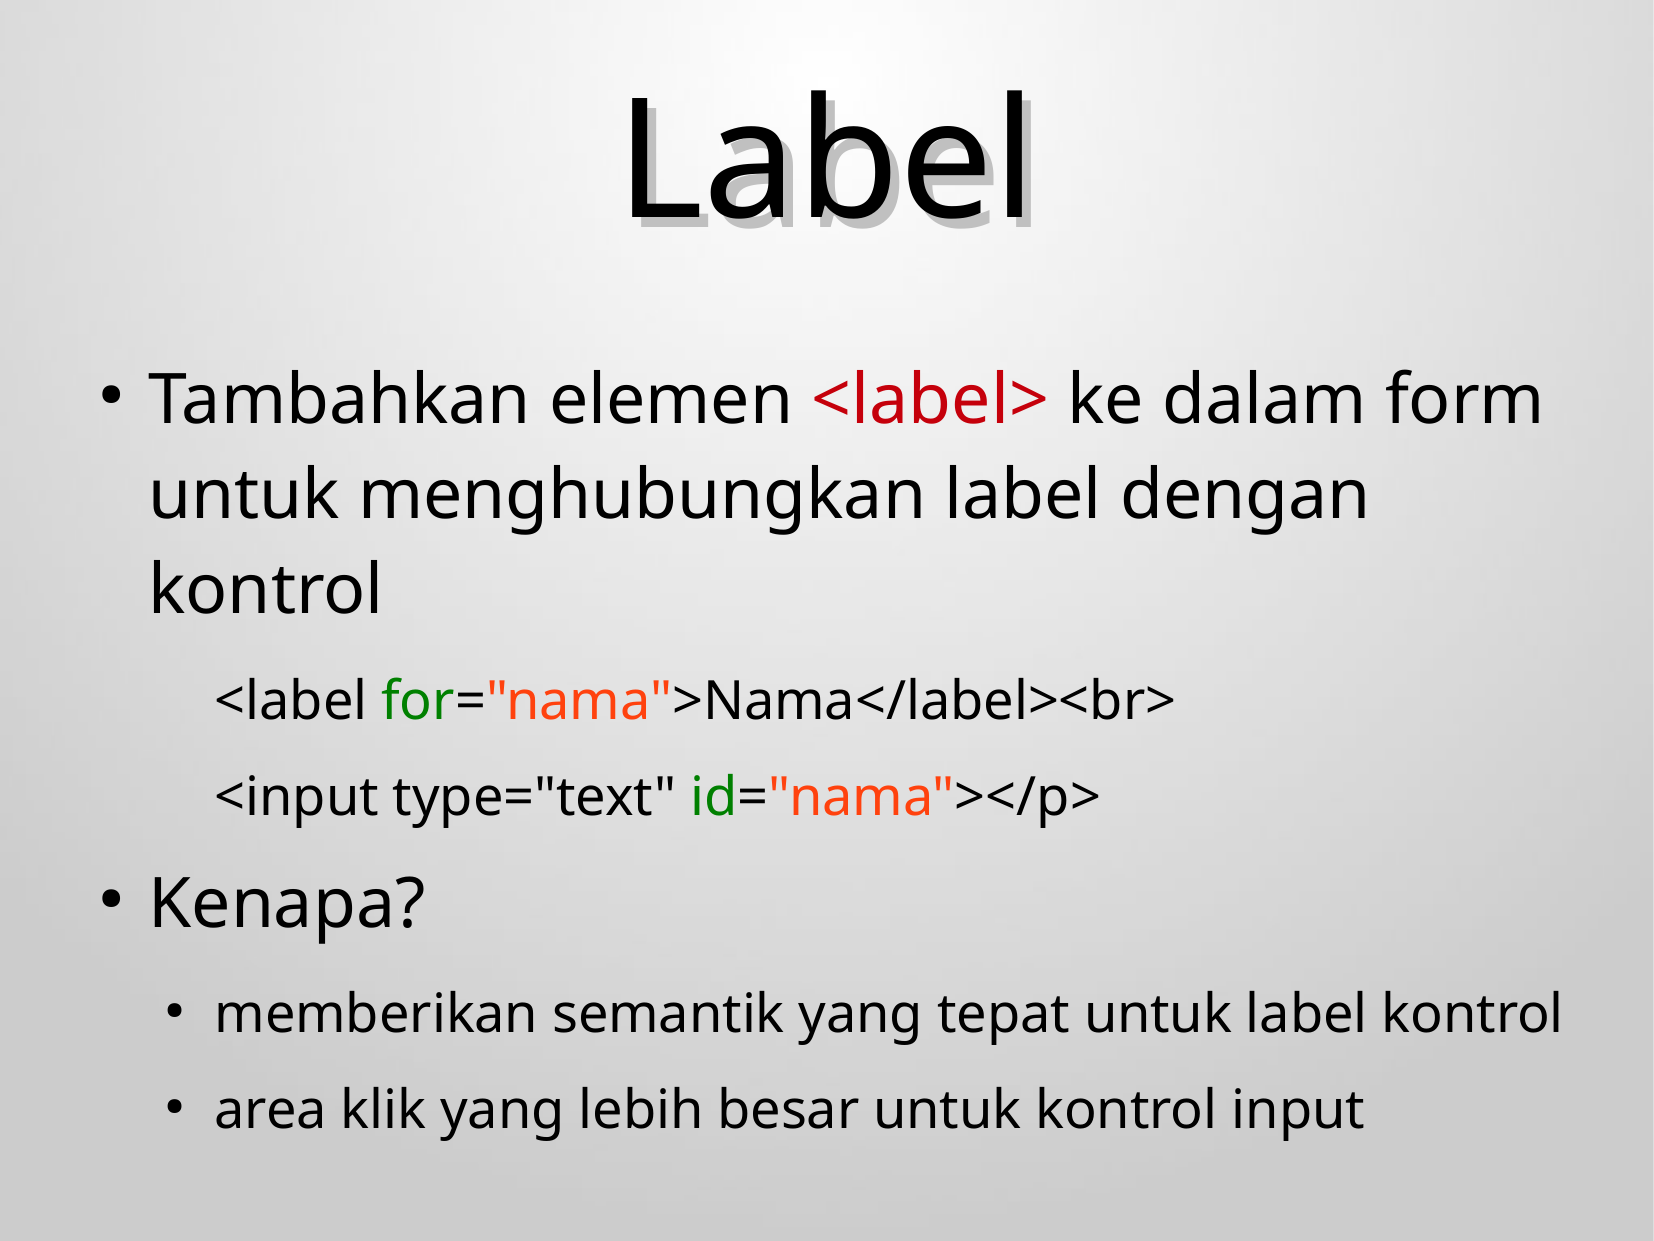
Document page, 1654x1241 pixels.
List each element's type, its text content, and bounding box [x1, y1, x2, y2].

title Label [82, 52, 1571, 254]
list Tambahkan elemen <label> ke dalam form untuk menghubungkan label dengan kontrol <label for="nama">Nama</label><br> <input type="text" id="nama"></p> Kenapa? memberikan semantik yang tepat untuk label kontrol area klik yang lebih besar untuk kontrol input [82, 349, 1571, 1168]
picture [0, 0, 1654, 1241]
